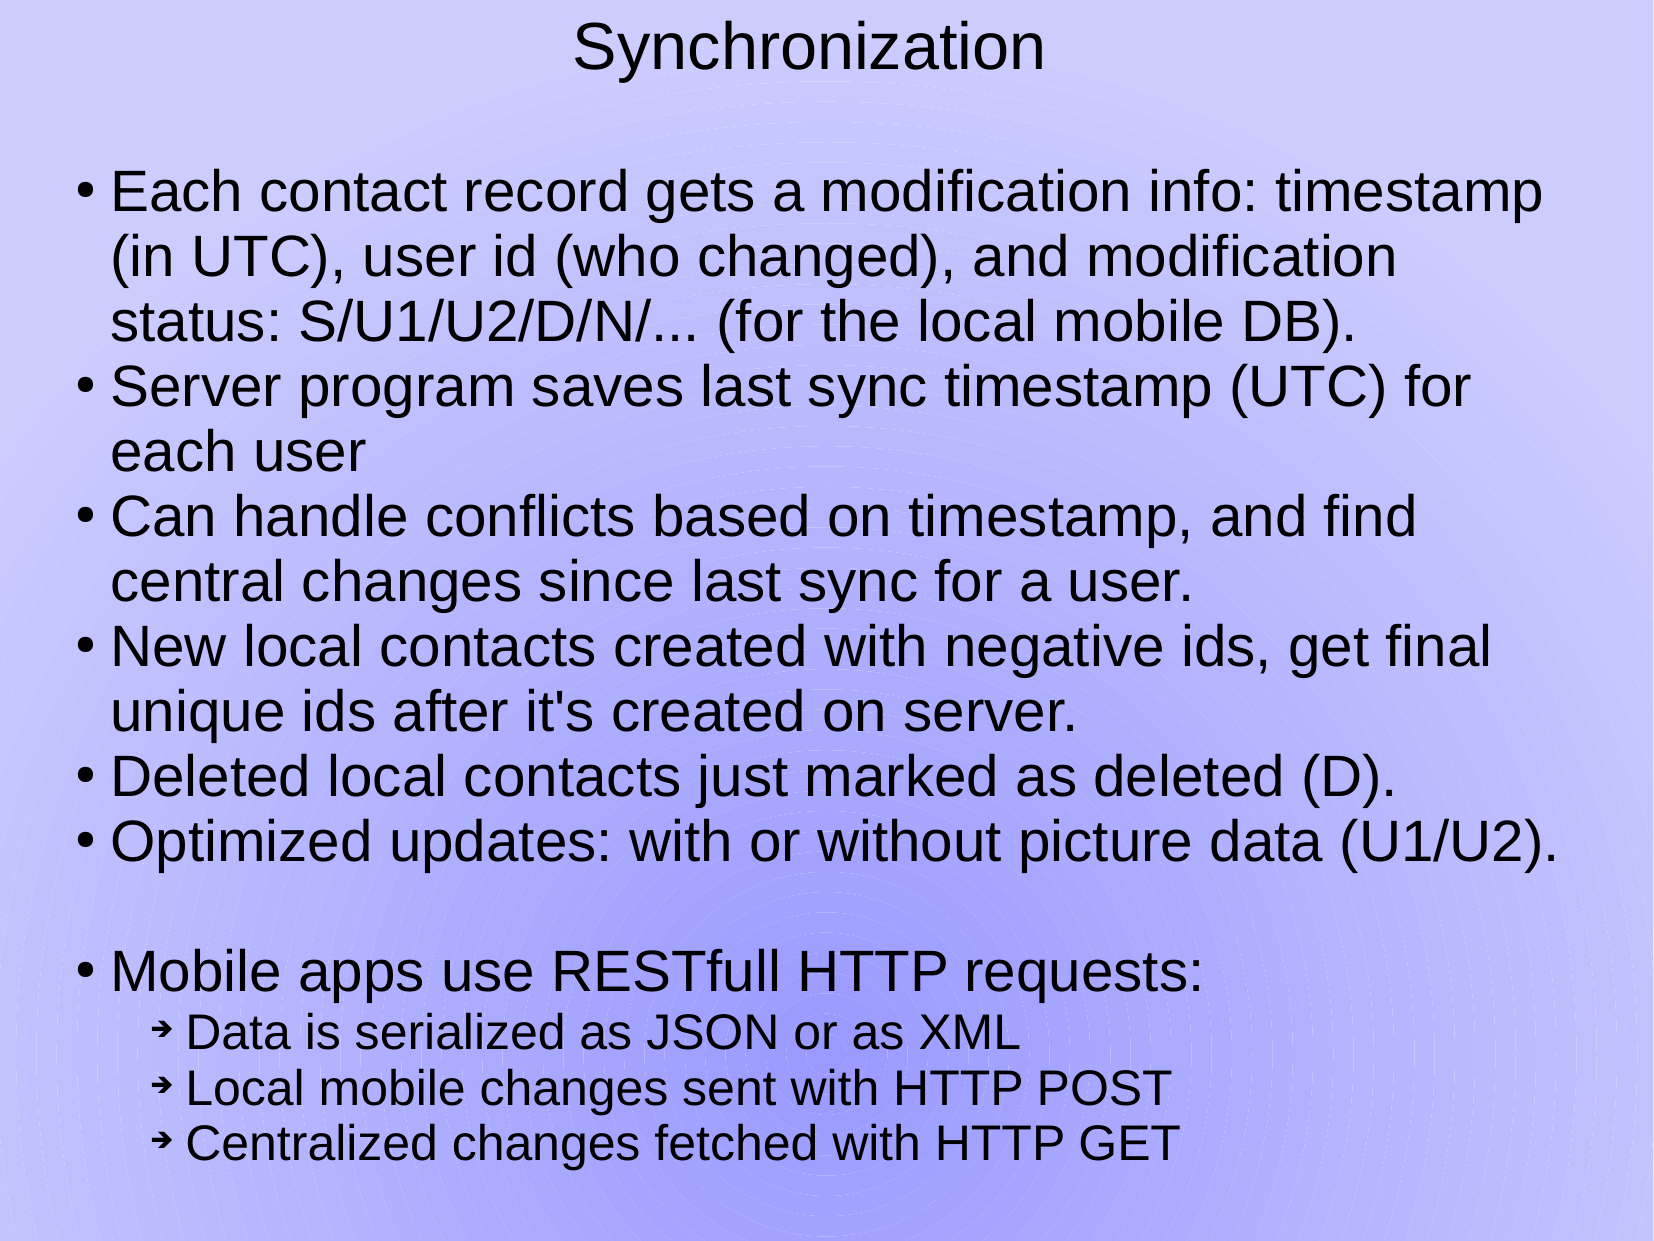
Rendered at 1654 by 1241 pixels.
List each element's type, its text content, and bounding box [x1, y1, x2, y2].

subtitle Synchronization Each contact record gets a modification info: timestamp (in UTC), user id (who changed), and modification status: S/U1/U2/D/N/... (for the local mobile DB). Server program saves last sync timestamp (UTC) for each user Can handle conflicts based on timestamp, and find central changes since last sync for a user. New local contacts created with negative ids, get final unique ids after it's created on server. Deleted local contacts just marked as deleted (D). Optimized updates: with or without picture data (U1/U2). Mobile apps use RESTfull HTTP requests: Data is serialized as JSON or as XML Local mobile changes sent with HTTP POST Centralized changes fetched with HTTP GET [75, 9, 1564, 1172]
